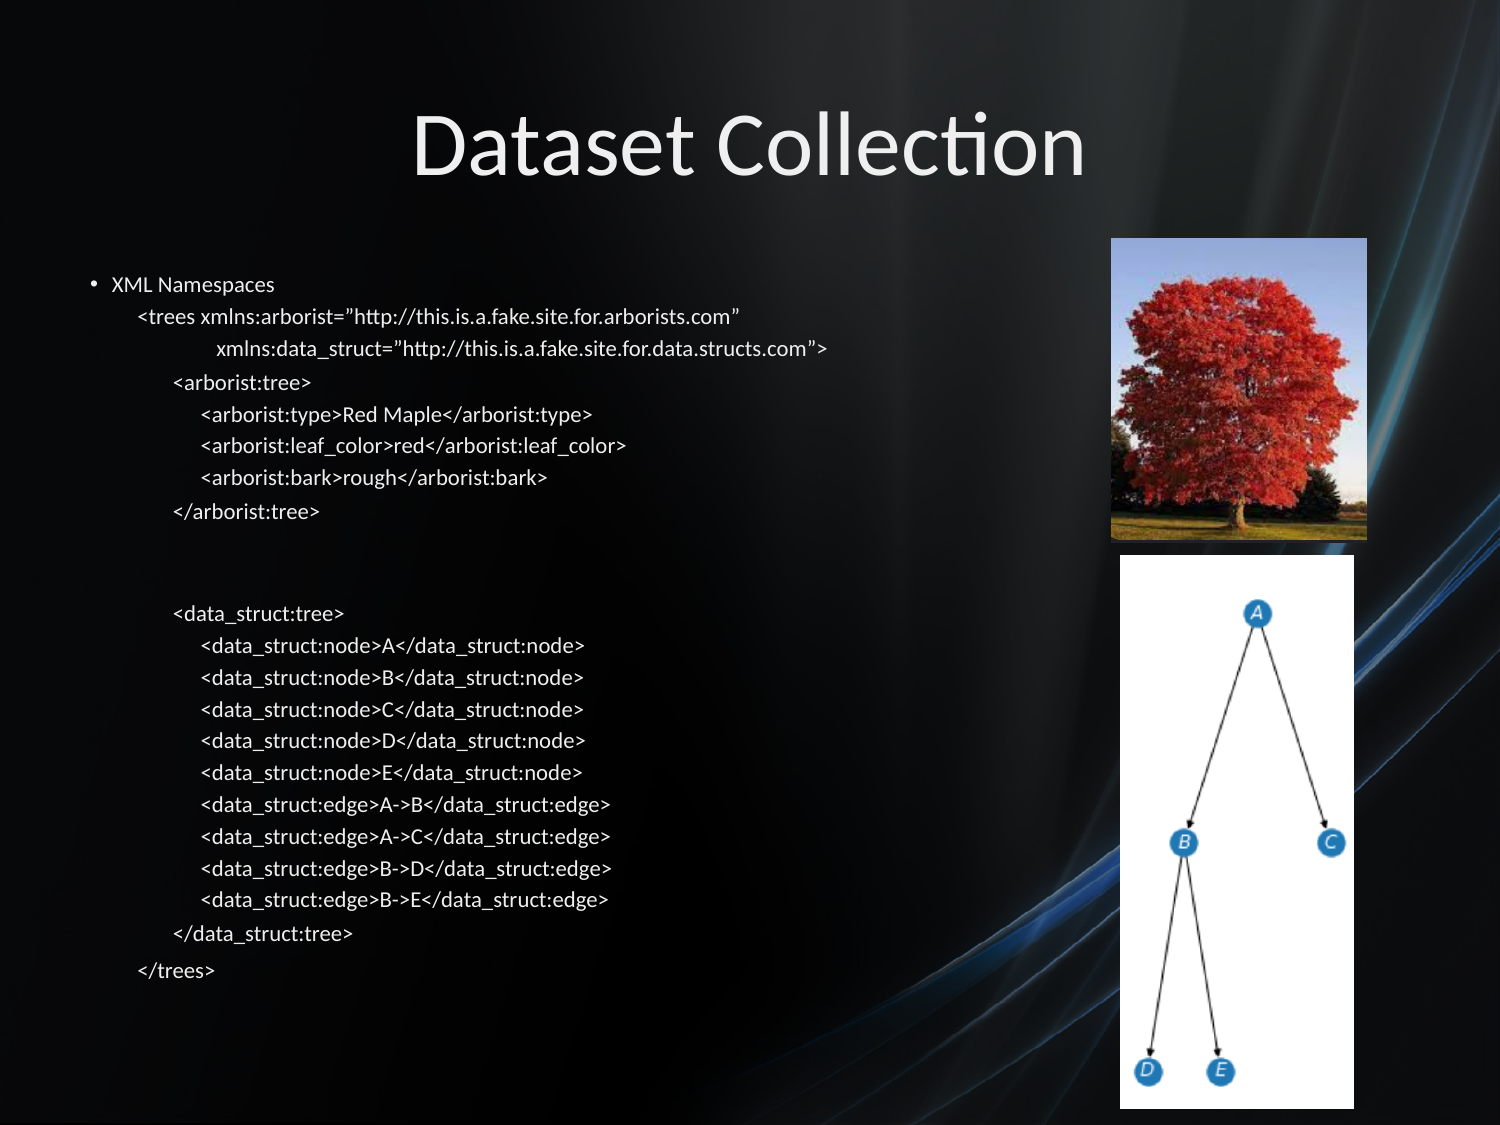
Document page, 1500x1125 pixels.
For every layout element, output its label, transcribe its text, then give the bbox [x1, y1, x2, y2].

list XML Namespaces <trees xmlns:arborist=”http://this.is.a.fake.site.for.arborists.com” xmlns:data_struct=”http://this.is.a.fake.site.for.data.structs.com”> <arborist:tree> <arborist:type>Red Maple</arborist:type> <arborist:leaf_color>red</arborist:leaf_color> <arborist:bark>rough</arborist:bark> </arborist:tree> <data_struct:tree> <data_struct:node>A</data_struct:node> <data_struct:node>B</data_struct:node> <data_struct:node>C</data_struct:node> <data_struct:node>D</data_struct:node> <data_struct:node>E</data_struct:node> <data_struct:edge>A->B</data_struct:edge> <data_struct:edge>A->C</data_struct:edge> <data_struct:edge>B->D</data_struct:edge> <data_struct:edge>B->E</data_struct:edge> </data_struct:tree> </trees> [75, 262, 1425, 1005]
title Dataset Collection [75, 45, 1425, 233]
picture [0, 0, 1500, 1125]
